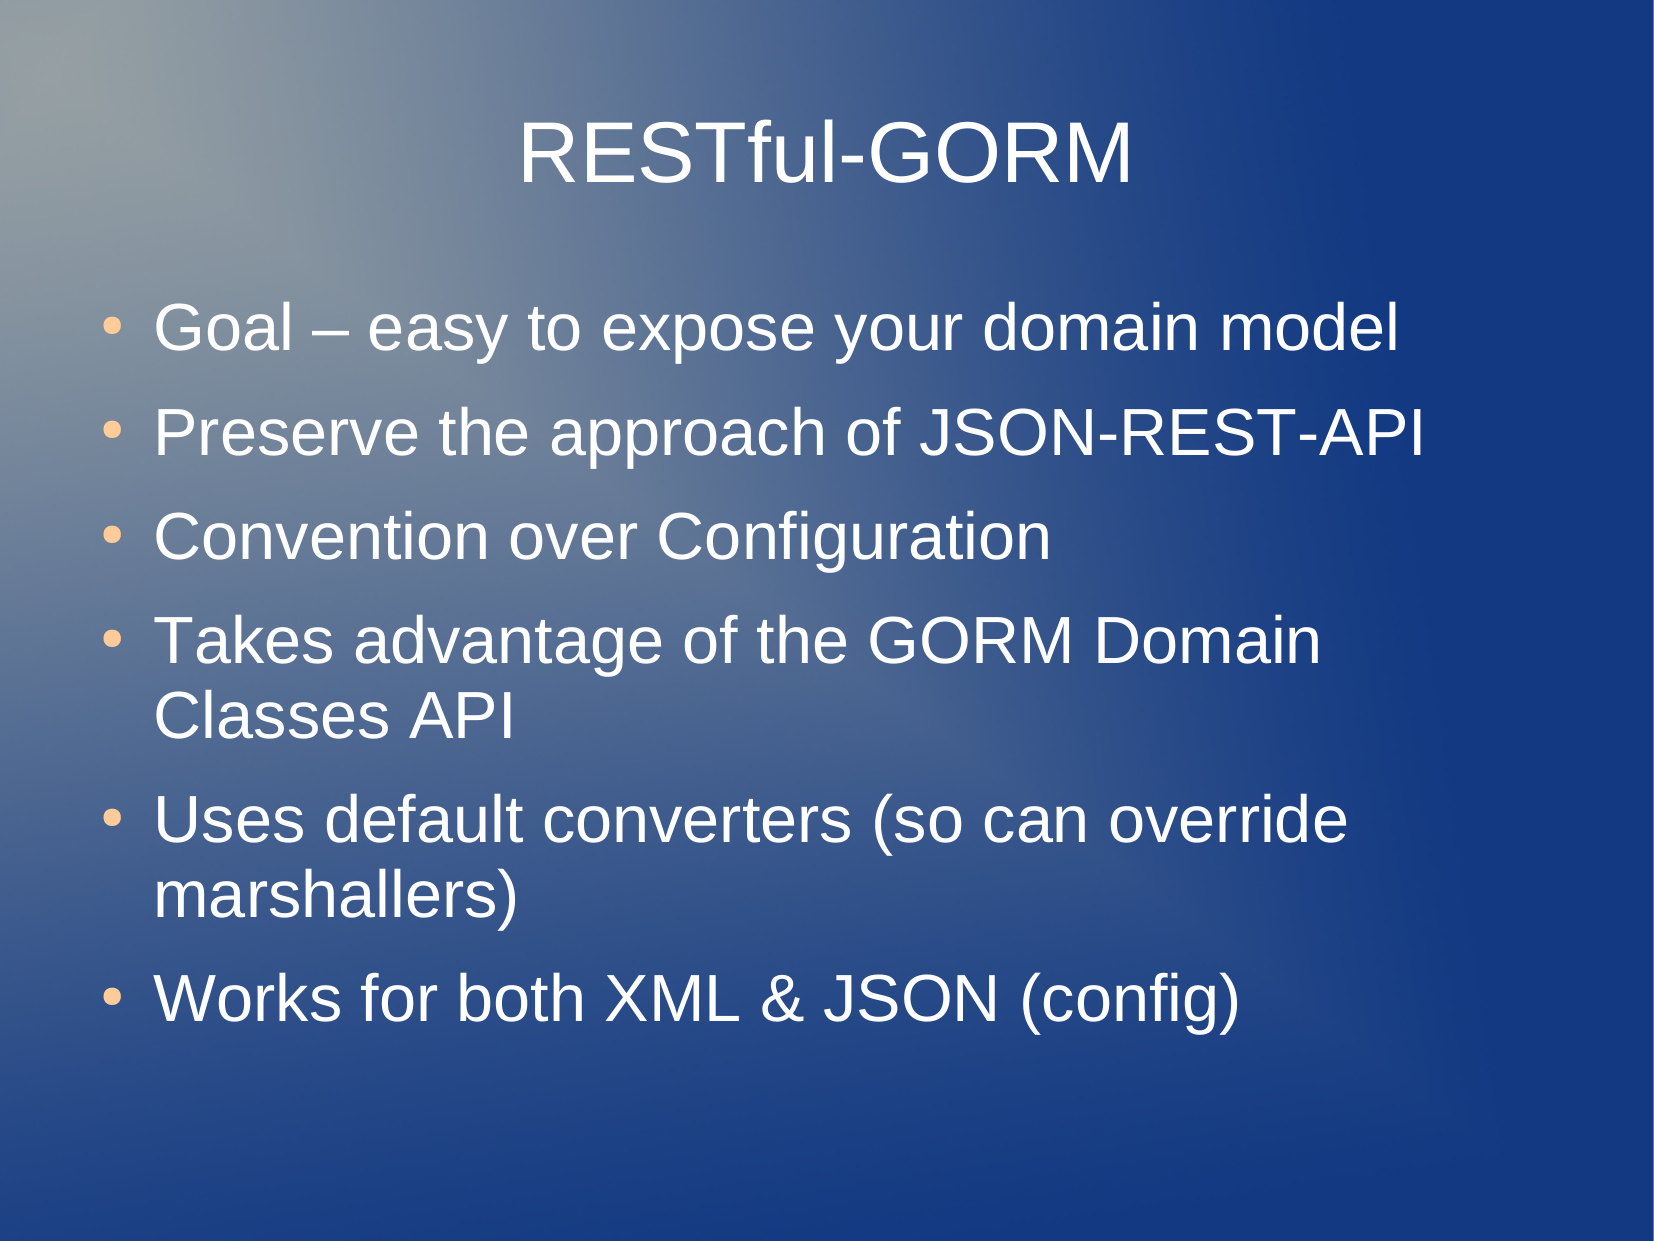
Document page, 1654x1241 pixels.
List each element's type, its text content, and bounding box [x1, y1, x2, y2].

title RESTful-GORM [82, 49, 1571, 257]
list Goal – easy to expose your domain model Preserve the approach of JSON-REST-API Convention over Configuration Takes advantage of the GORM Domain Classes API Uses default converters (so can override marshallers) Works for both XML & JSON (config) [82, 290, 1571, 1037]
picture [0, 0, 1654, 1241]
